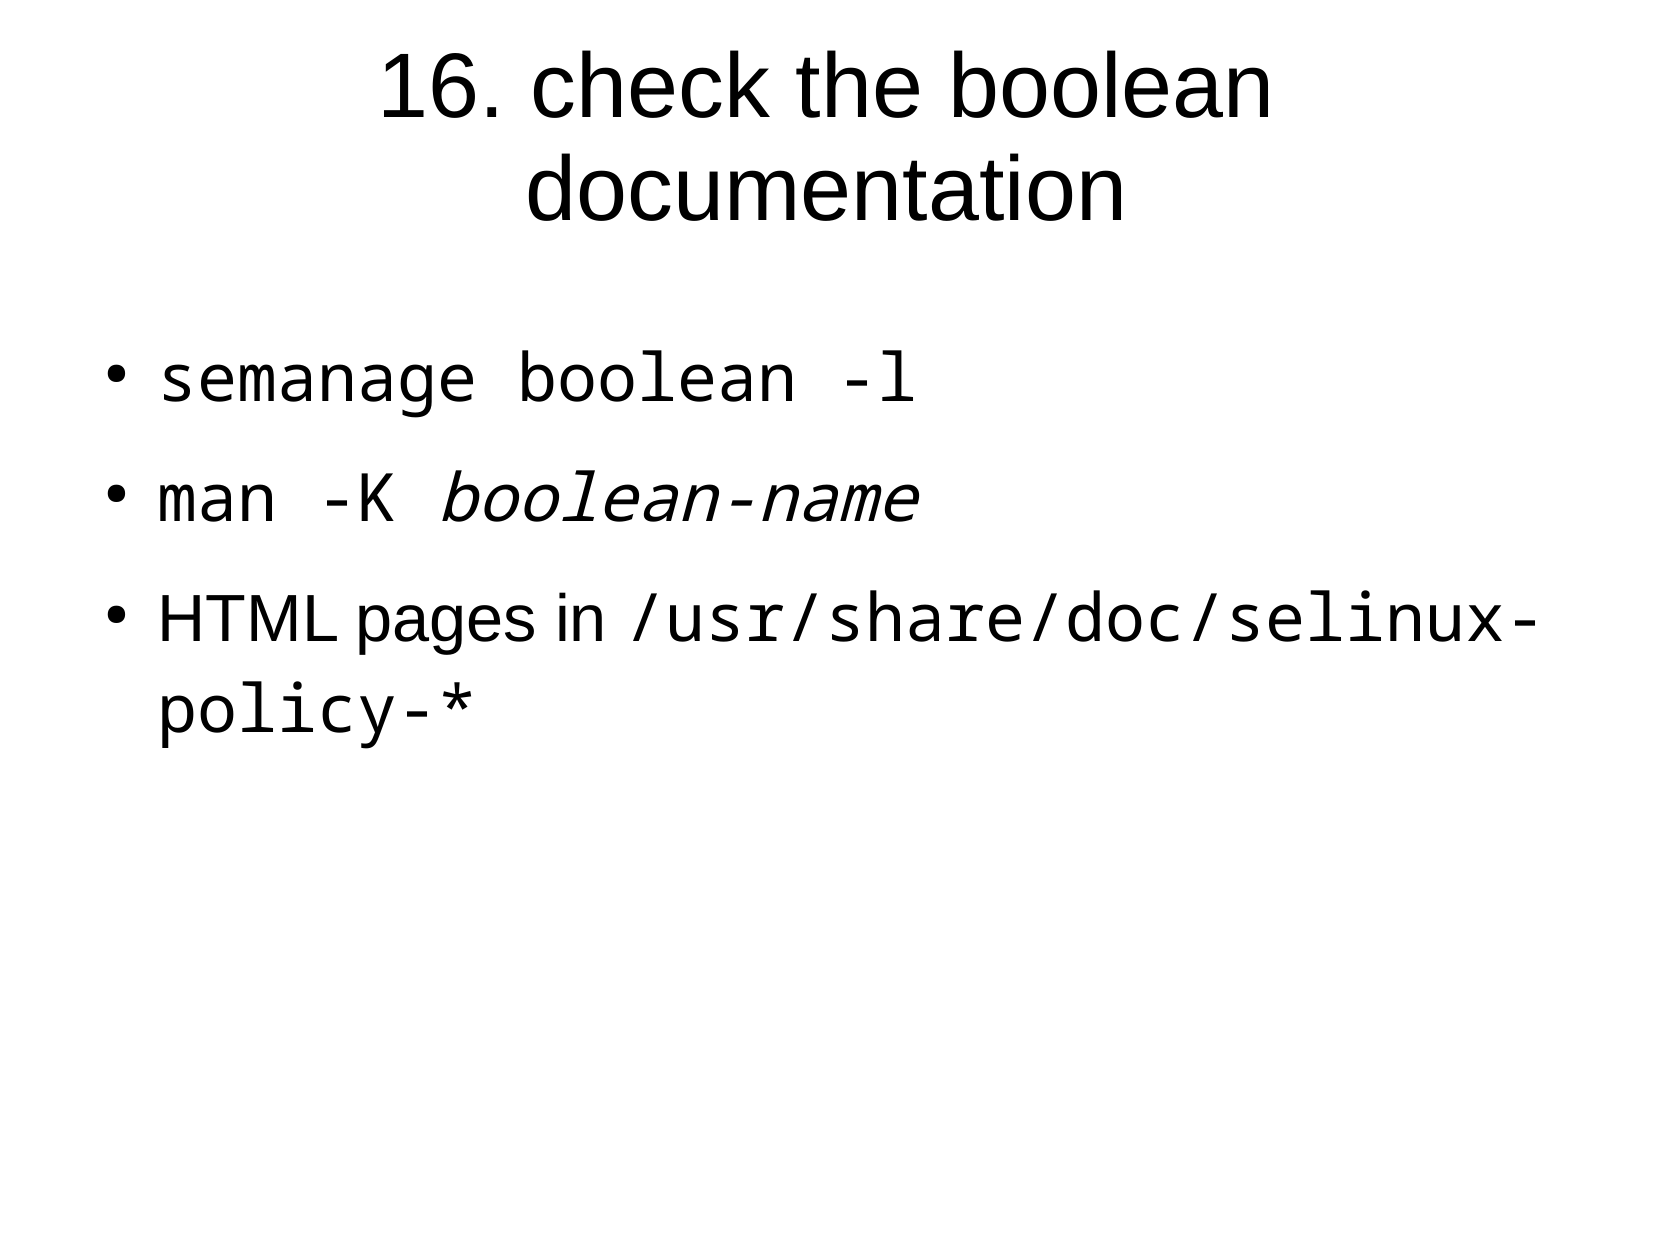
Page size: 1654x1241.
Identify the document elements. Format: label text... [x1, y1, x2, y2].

list semanage boolean -l man -K boolean-name HTML pages in /usr/share/doc/selinux-policy-* [86, 330, 1576, 1115]
title 16. check the boolean documentation [82, 34, 1571, 241]
